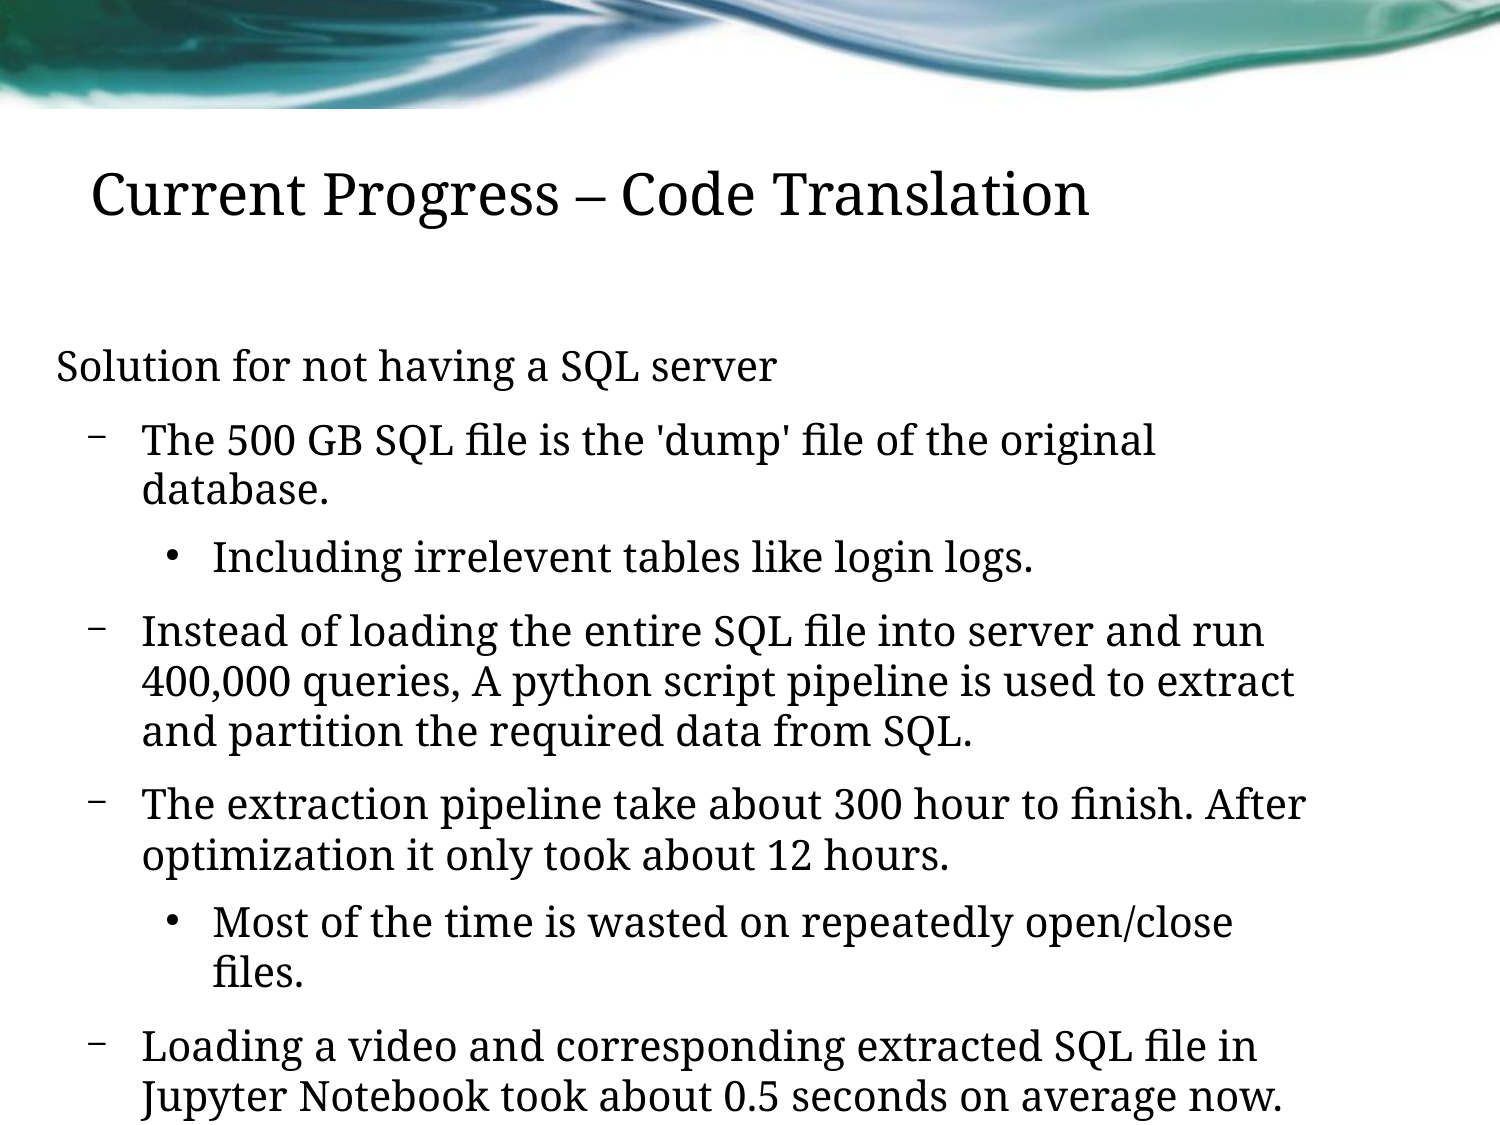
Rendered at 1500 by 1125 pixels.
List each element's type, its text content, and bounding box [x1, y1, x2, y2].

list Solution for not having a SQL server The 500 GB SQL file is the 'dump' file of the original database. Including irrelevent tables like login logs. Instead of loading the entire SQL file into server and run 400,000 queries, A python script pipeline is used to extract and partition the required data from SQL. The extraction pipeline take about 300 hour to finish. After optimization it only took about 12 hours. Most of the time is wasted on repeatedly open/close files. Loading a video and corresponding extracted SQL file in Jupyter Notebook took about 0.5 seconds on average now. [0, 307, 1335, 1012]
title Current Progress – Code Translation [75, 149, 1425, 300]
picture [1, 0, 1500, 109]
